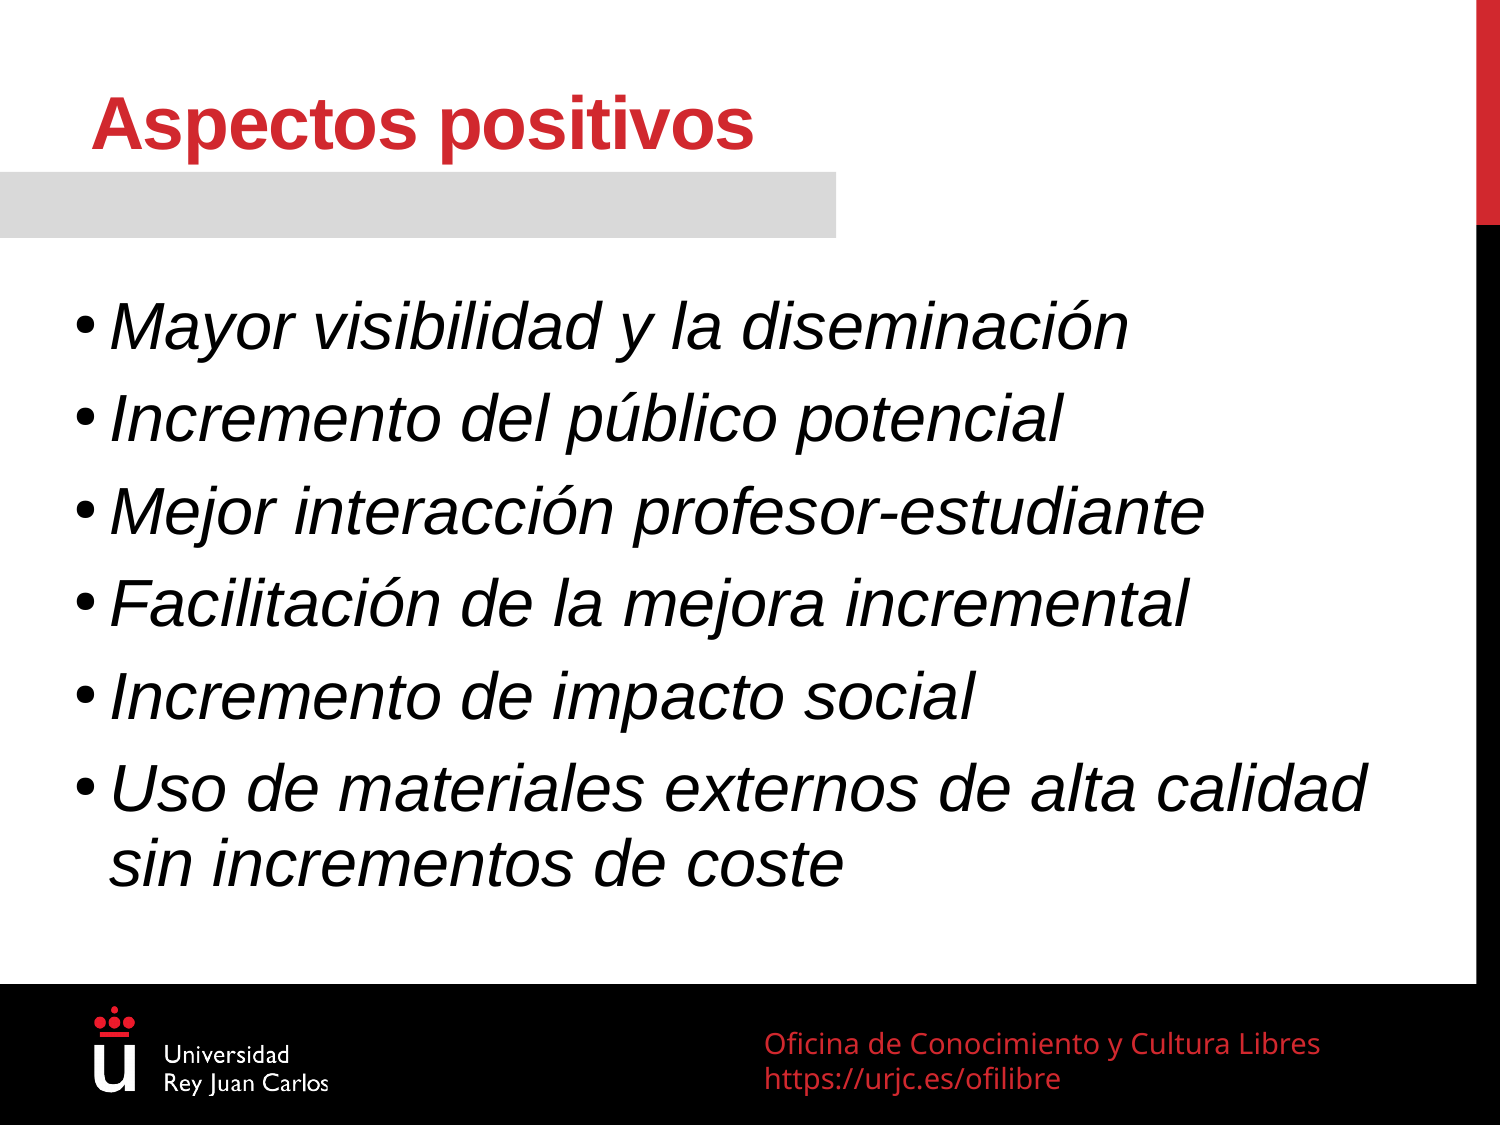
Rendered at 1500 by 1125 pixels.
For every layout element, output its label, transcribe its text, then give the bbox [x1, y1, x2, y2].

picture [94, 1006, 328, 1096]
text_box Mayor visibilidad y la diseminación Incremento del público potencial Mejor interacción profesor-estudiante Facilitación de la mejora incremental Incremento de impacto social Uso de materiales externos de alta calidad sin incrementos de coste [58, 281, 1418, 909]
text_box [0, 171, 837, 238]
text_box Oficina de Conocimiento y Cultura Libres https://urjc.es/ofilibre [748, 1017, 1500, 1125]
text_box Aspectos positivos [0, 24, 1326, 172]
text_box [0, 984, 1500, 1125]
title [75, 172, 1026, 250]
